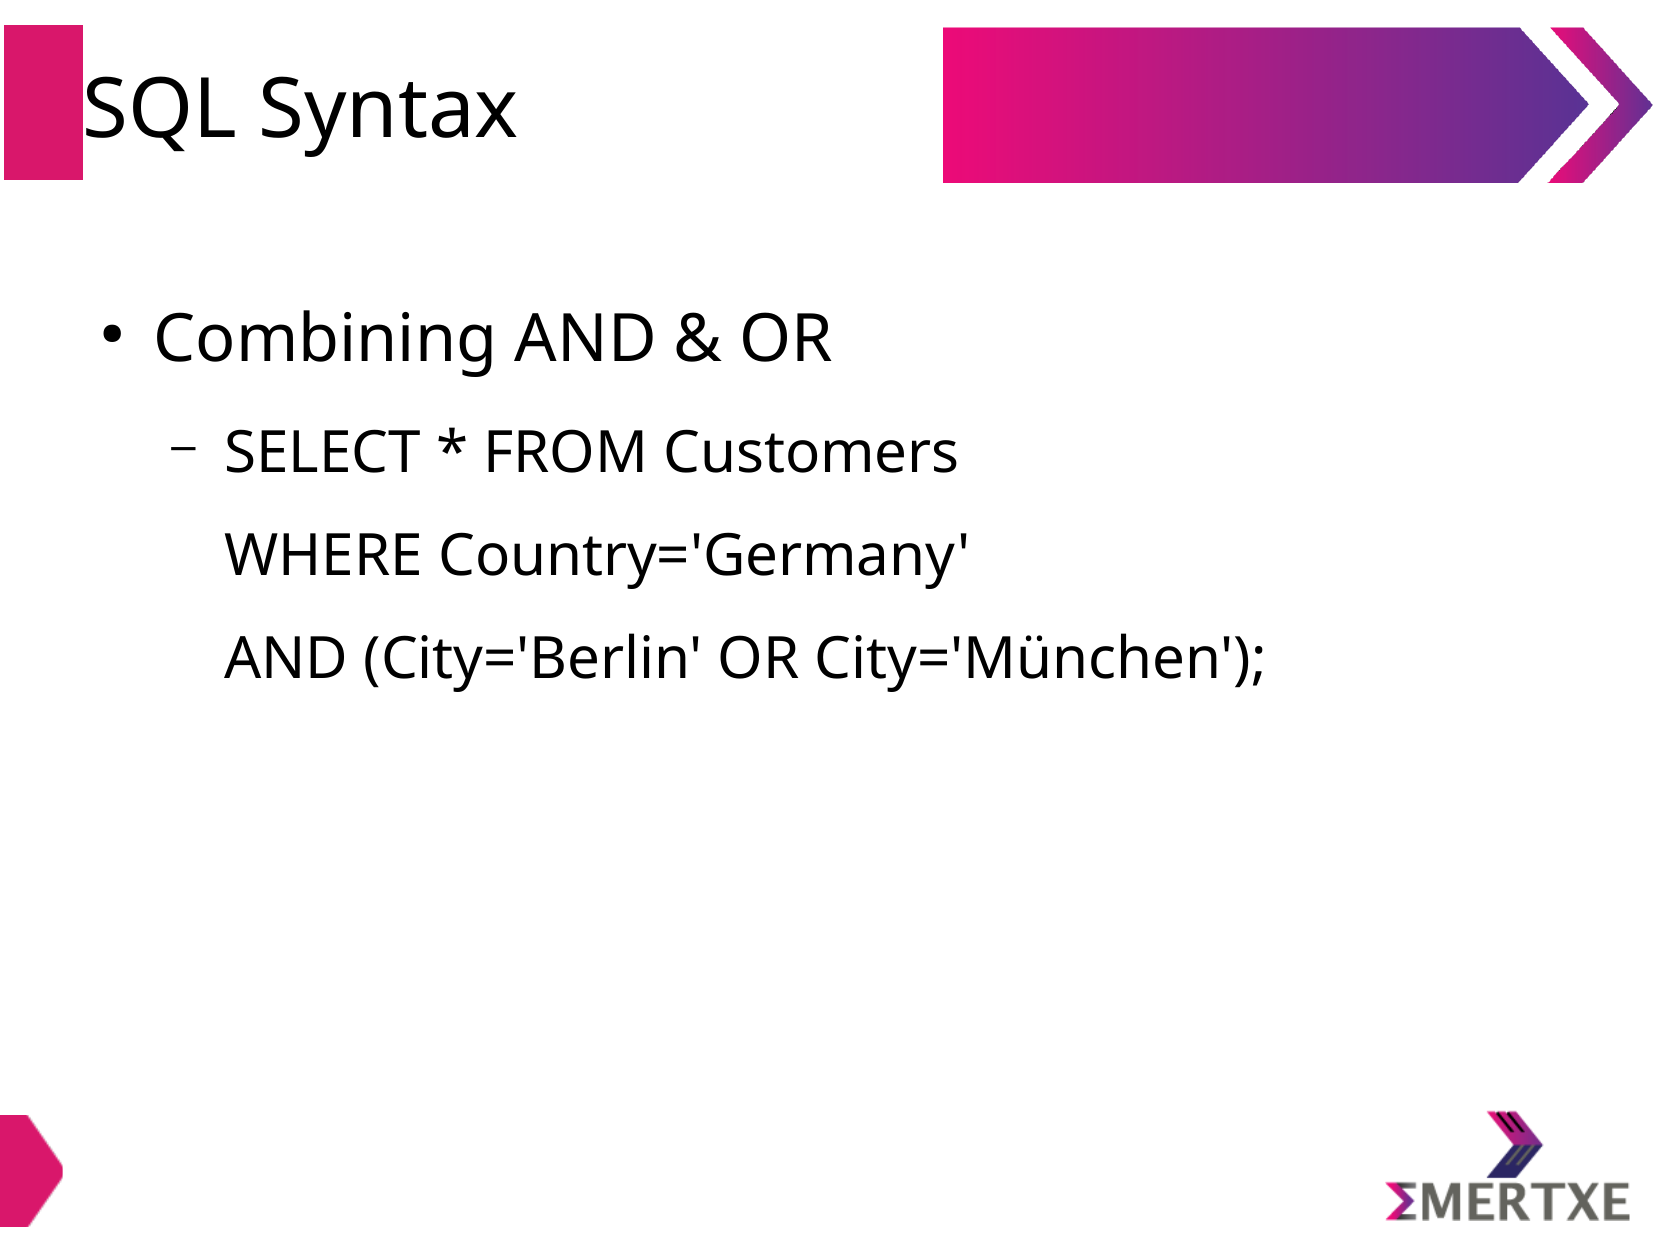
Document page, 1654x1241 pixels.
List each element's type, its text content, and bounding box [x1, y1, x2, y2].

title SQL Syntax [82, 2, 1571, 210]
picture [1571, 27, 1653, 183]
picture [1385, 1107, 1631, 1221]
list Combining AND & OR SELECT * FROM Customers WHERE Country='Germany' AND (City='Berlin' OR City='München'); [82, 290, 1571, 1010]
